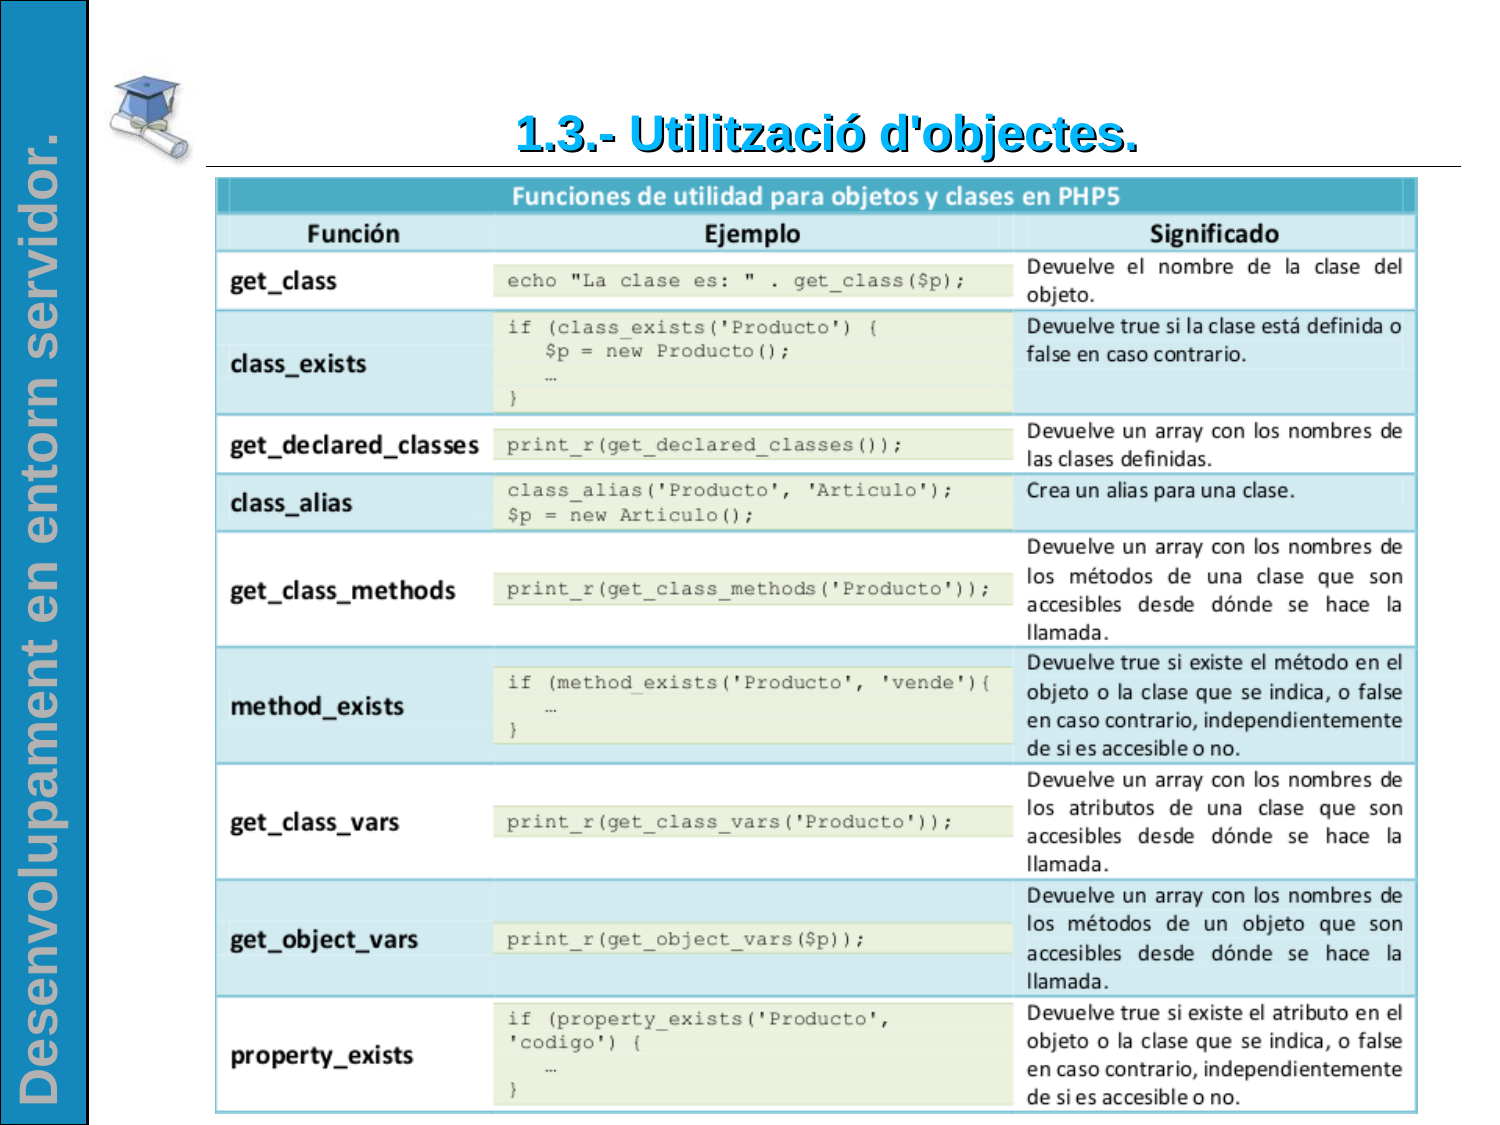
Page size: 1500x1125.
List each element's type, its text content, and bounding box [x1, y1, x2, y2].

title 1.3.- Utilització d'objectes. [206, 88, 1447, 178]
picture [93, 61, 206, 174]
picture [215, 177, 1418, 1114]
